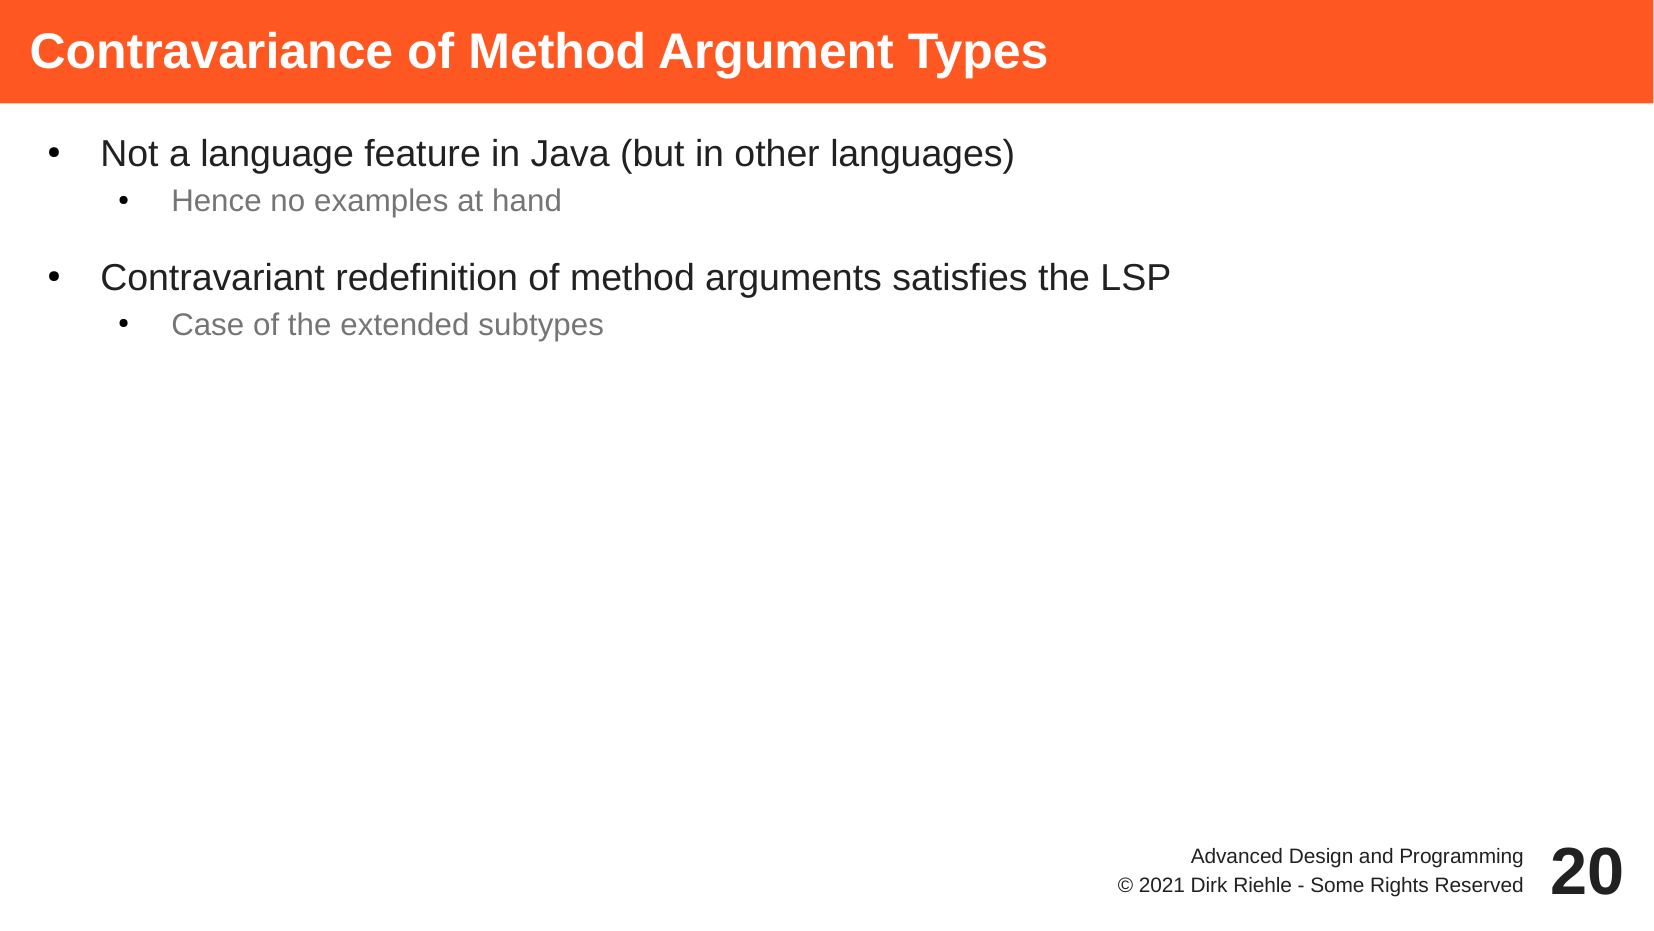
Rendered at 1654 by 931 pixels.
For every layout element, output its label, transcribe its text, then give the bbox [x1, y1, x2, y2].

list Not a language feature in Java (but in other languages) Hence no examples at hand Contravariant redefinition of method arguments satisfies the LSP Case of the extended subtypes [29, 132, 1625, 813]
title Contravariance of Method Argument Types [0, 0, 1654, 104]
